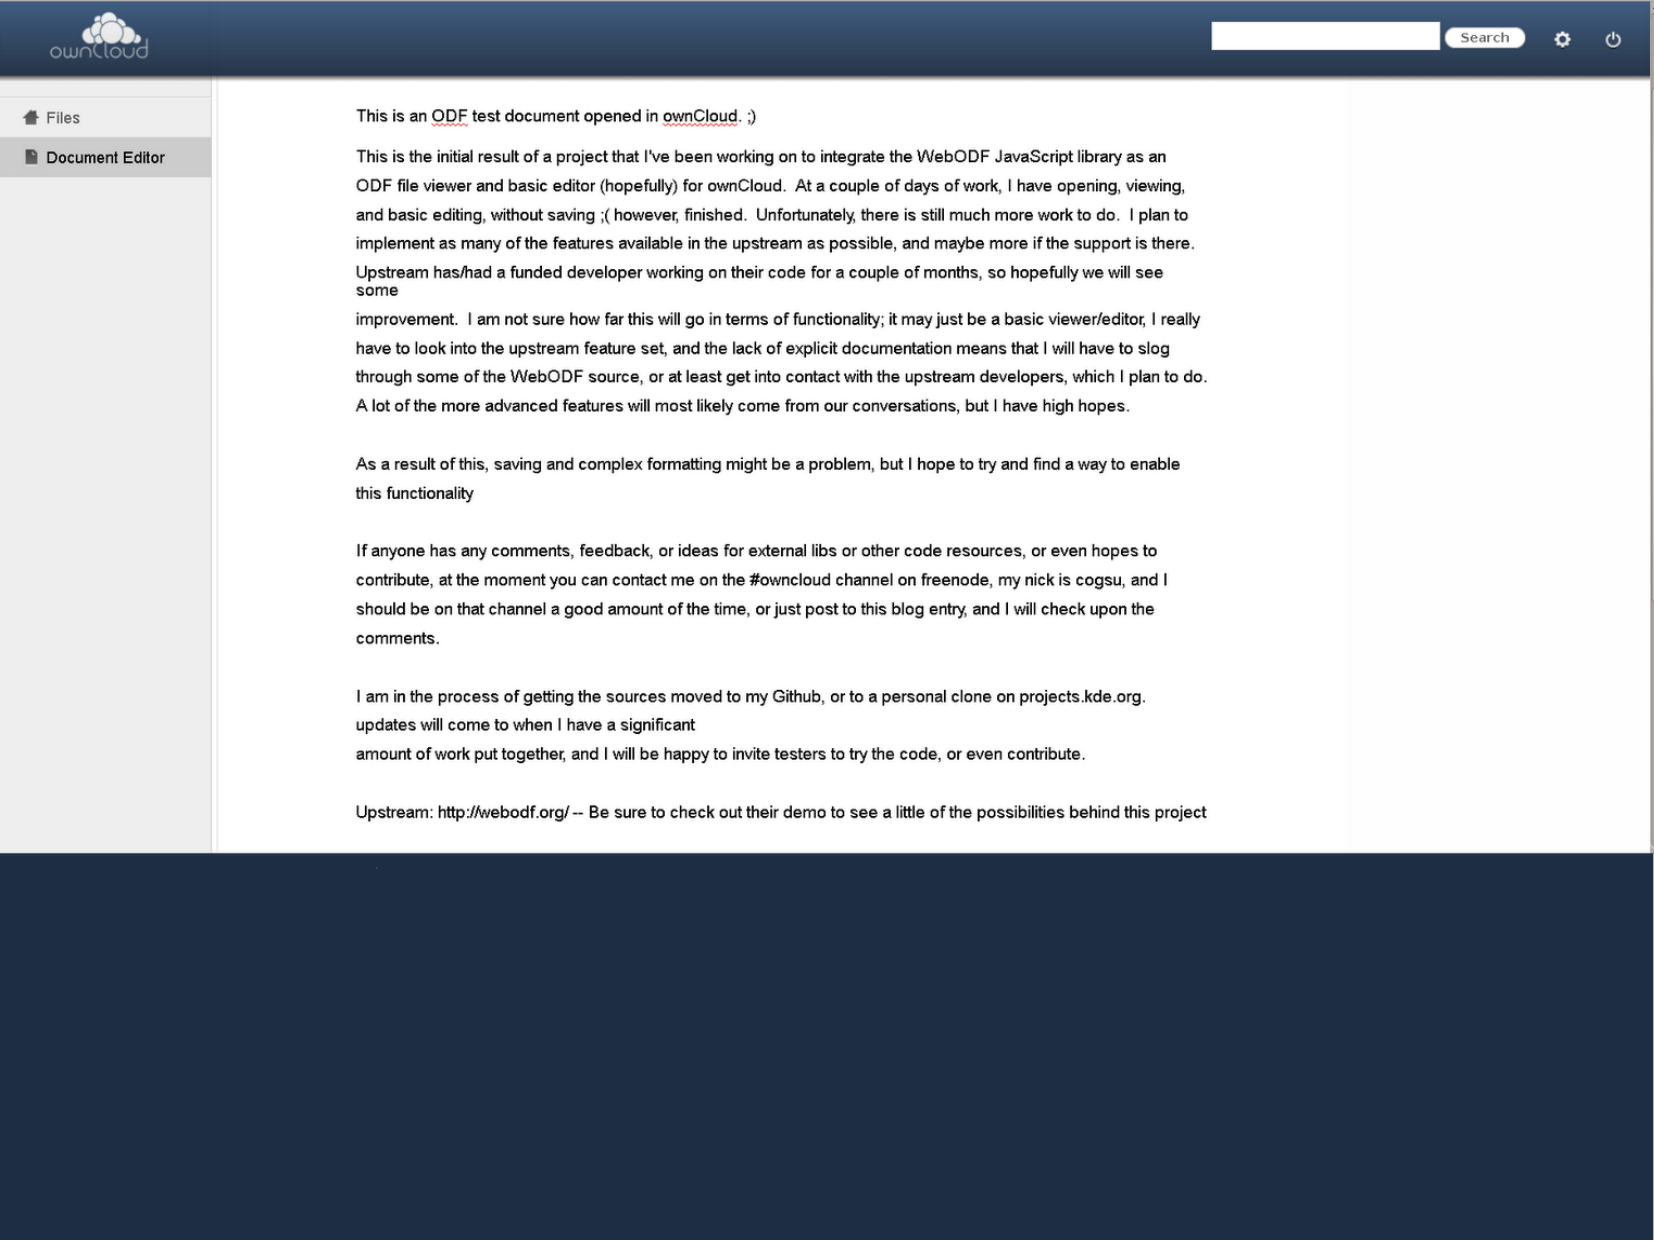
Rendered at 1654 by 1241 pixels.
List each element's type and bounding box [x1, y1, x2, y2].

picture [0, 0, 1654, 874]
